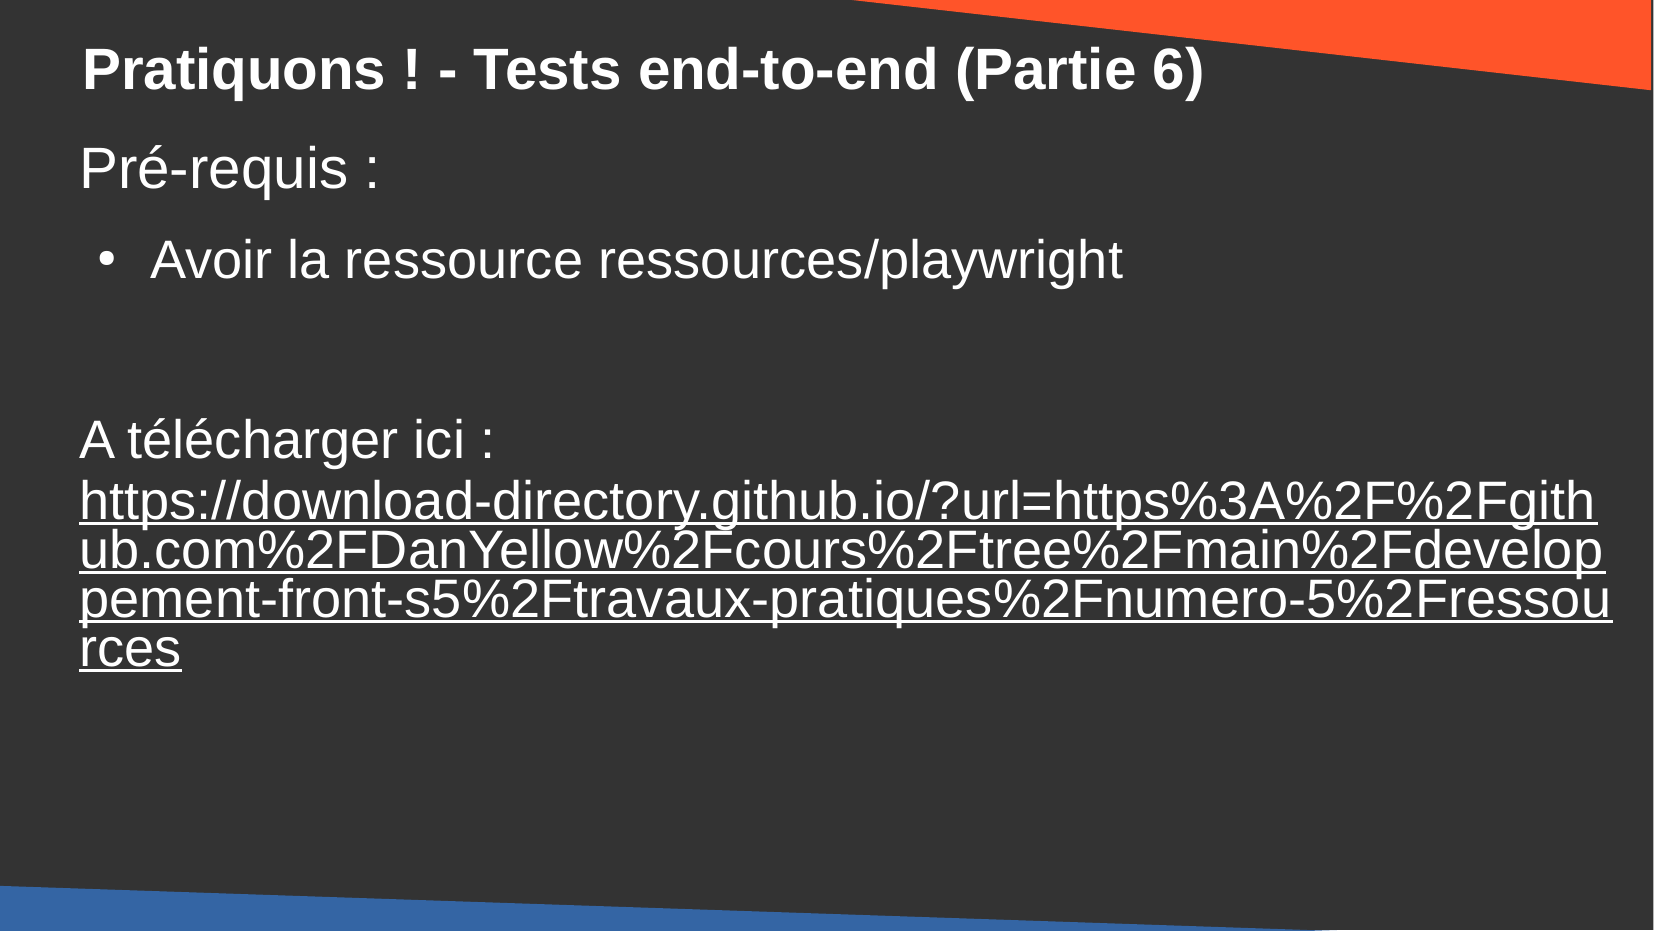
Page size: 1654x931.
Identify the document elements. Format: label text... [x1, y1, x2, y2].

title Pratiquons ! - Tests end-to-end (Partie 6) [82, 37, 1571, 114]
text_box [0, 885, 1337, 931]
list Pré-requis : Avoir la ressource ressources/playwright A télécharger ici : https://download-directory.github.io/?url=https%3A%2F%2Fgithub.com%2FDanYellow%2Fcours%2Ftree%2Fmain%2Fdeveloppement-front-s5%2Ftravaux-pratiques%2Fnumero-5%2Fressources [79, 135, 1619, 721]
text_box [851, 0, 1652, 91]
